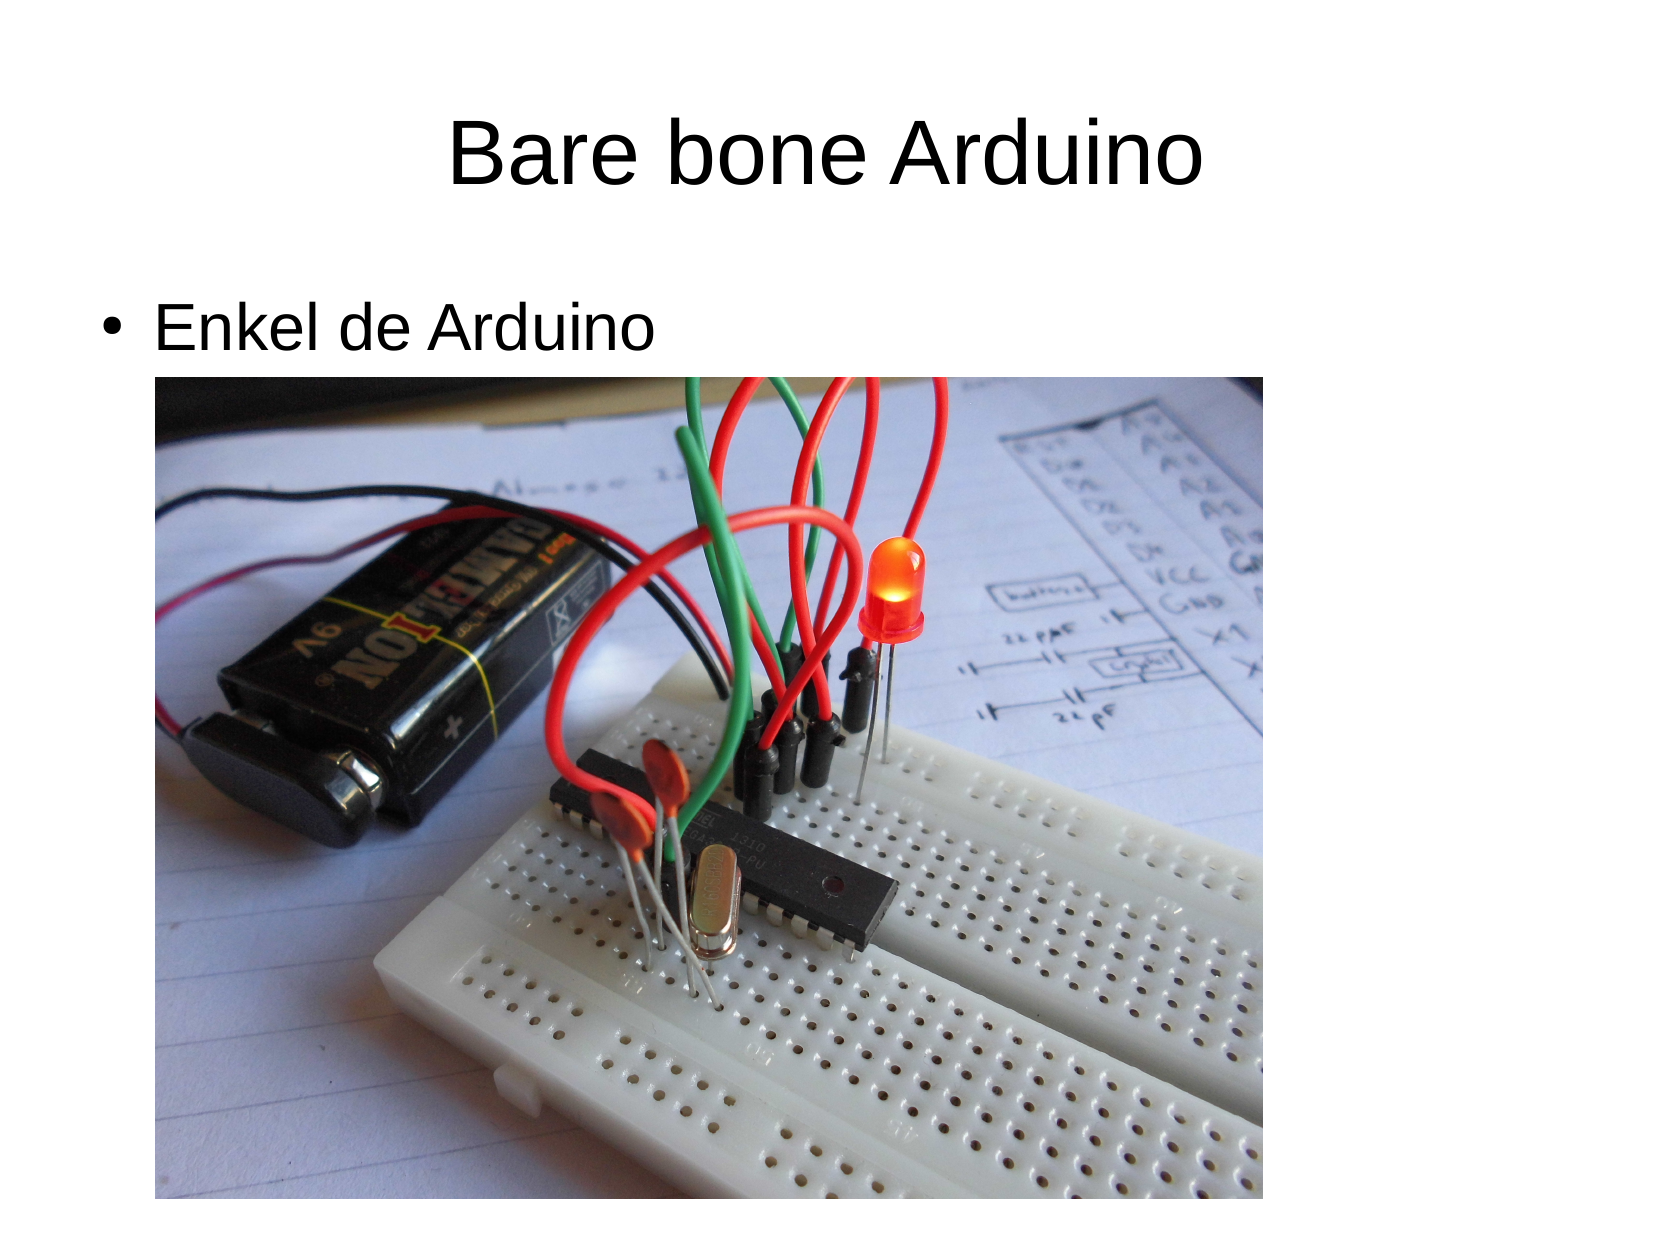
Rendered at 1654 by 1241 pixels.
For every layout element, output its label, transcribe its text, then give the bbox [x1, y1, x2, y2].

list Enkel de Arduino [82, 290, 1571, 1010]
picture [155, 377, 1263, 1199]
title Bare bone Arduino [82, 49, 1571, 257]
